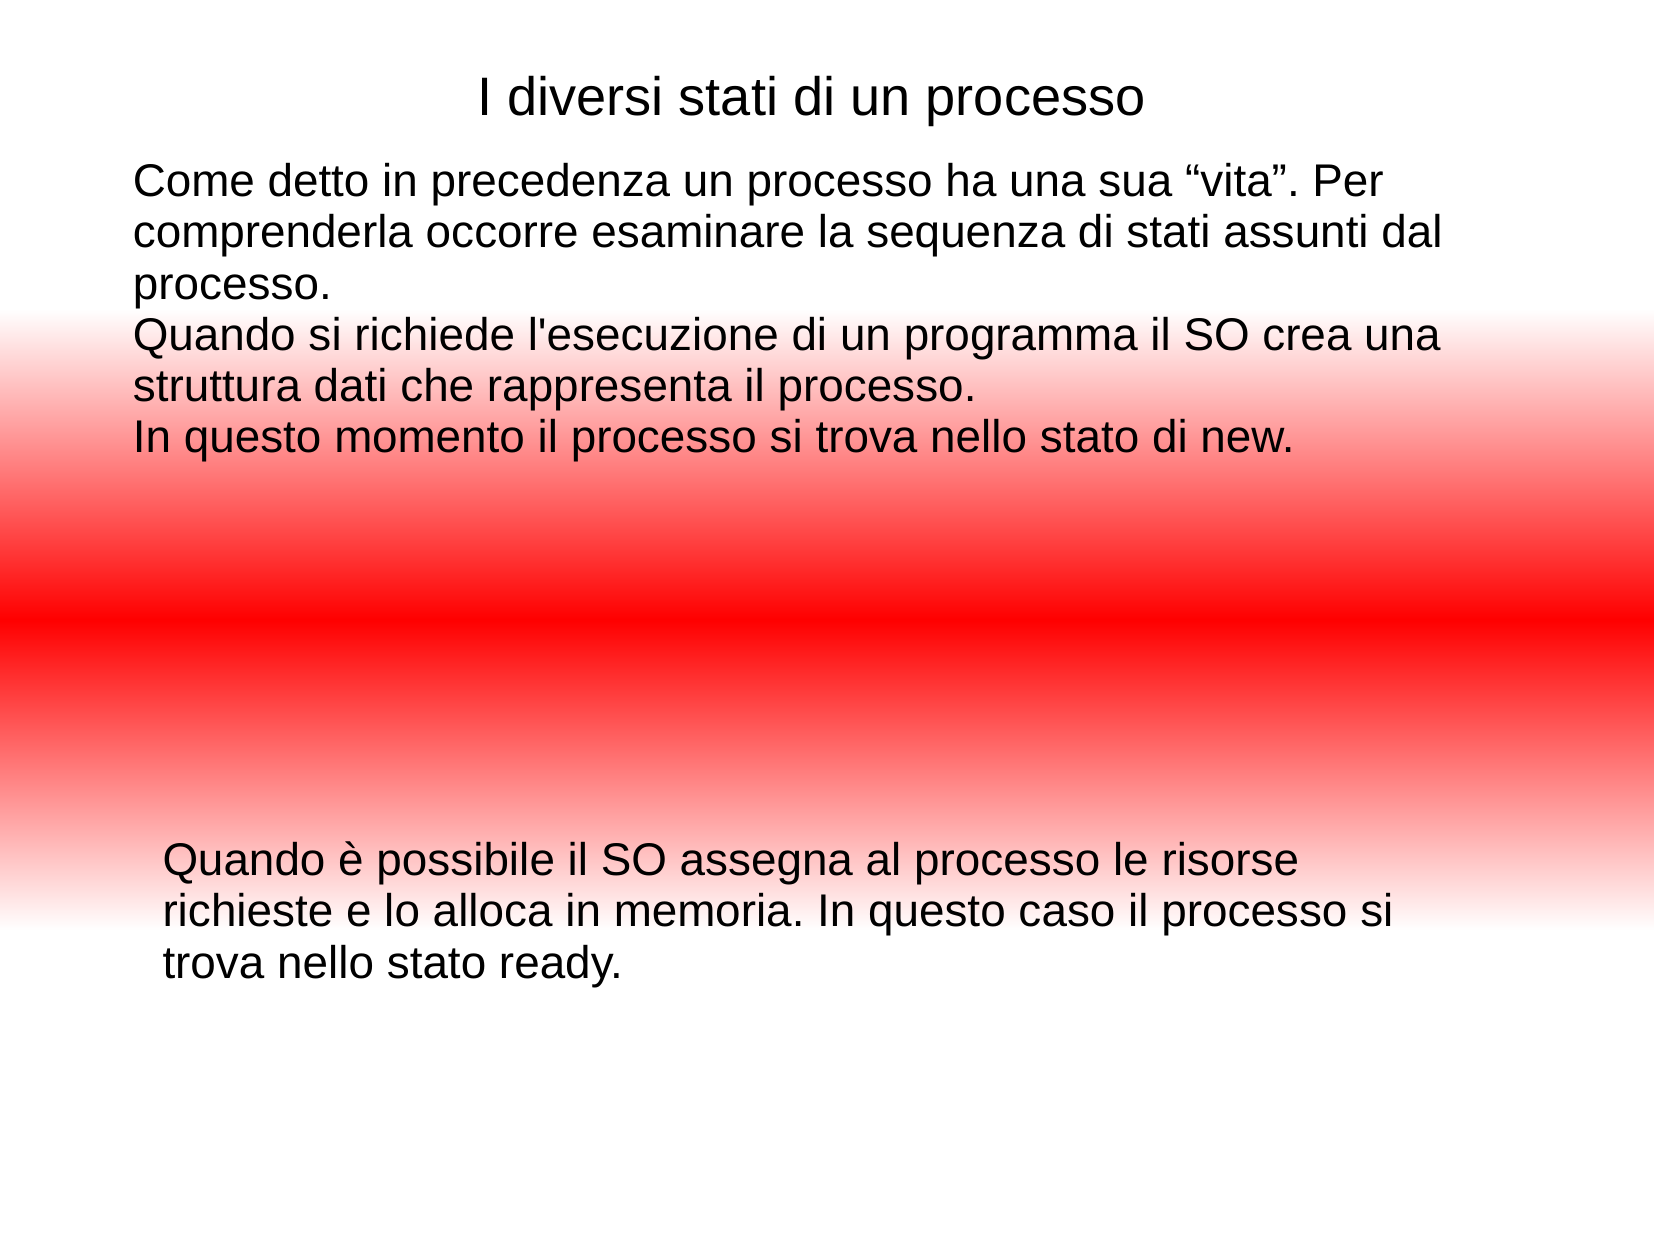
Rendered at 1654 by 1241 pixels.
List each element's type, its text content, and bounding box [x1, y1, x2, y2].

text_box I diversi stati di un processo [413, 59, 1211, 135]
text_box [1151, 885, 1182, 956]
text_box Quando è possibile il SO assegna al processo le risorse richieste e lo alloca in memoria. In questo caso il processo si trova nello stato ready. [147, 826, 1418, 996]
text_box Come detto in precedenza un processo ha una sua “vita”. Per comprenderla occorre esaminare la sequenza di stati assunti dal processo. Quando si richiede l'esecuzione di un programma il SO crea una struttura dati che rappresenta il processo. In questo momento il processo si trova nello stato di new. [118, 147, 1536, 471]
